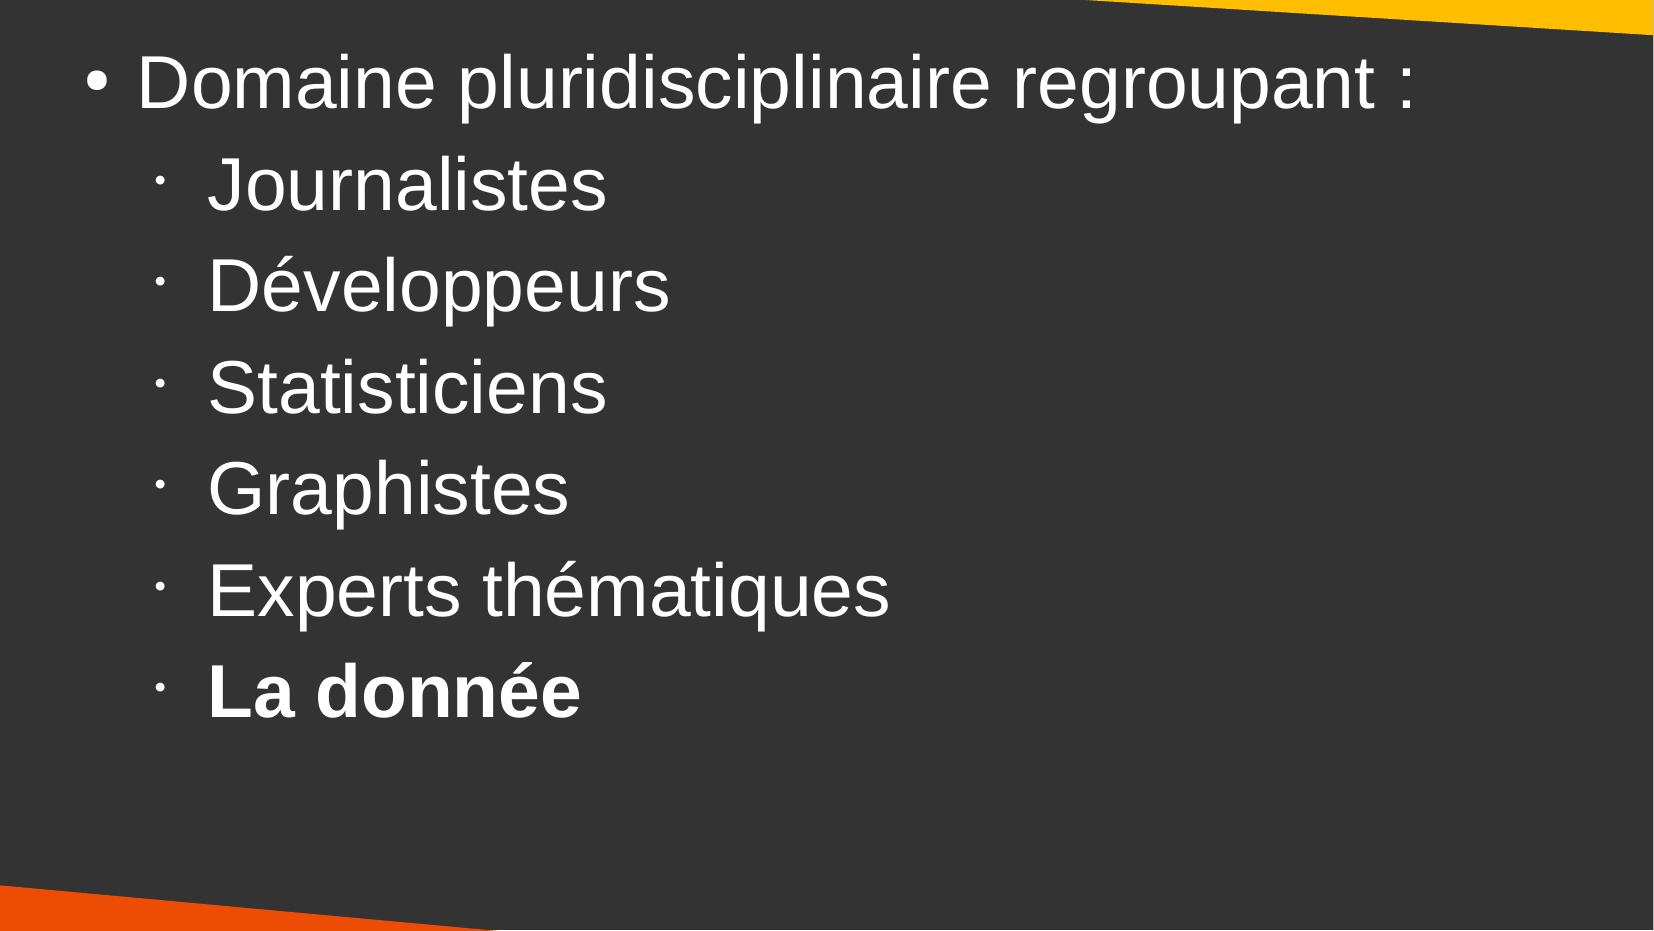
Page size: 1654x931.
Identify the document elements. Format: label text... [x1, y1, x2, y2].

text_box [0, 885, 499, 931]
list Domaine pluridisciplinaire regroupant : Journalistes Développeurs Statisticiens Graphistes Experts thématiques La donnée [65, 40, 1554, 851]
text_box [1085, 0, 1654, 36]
